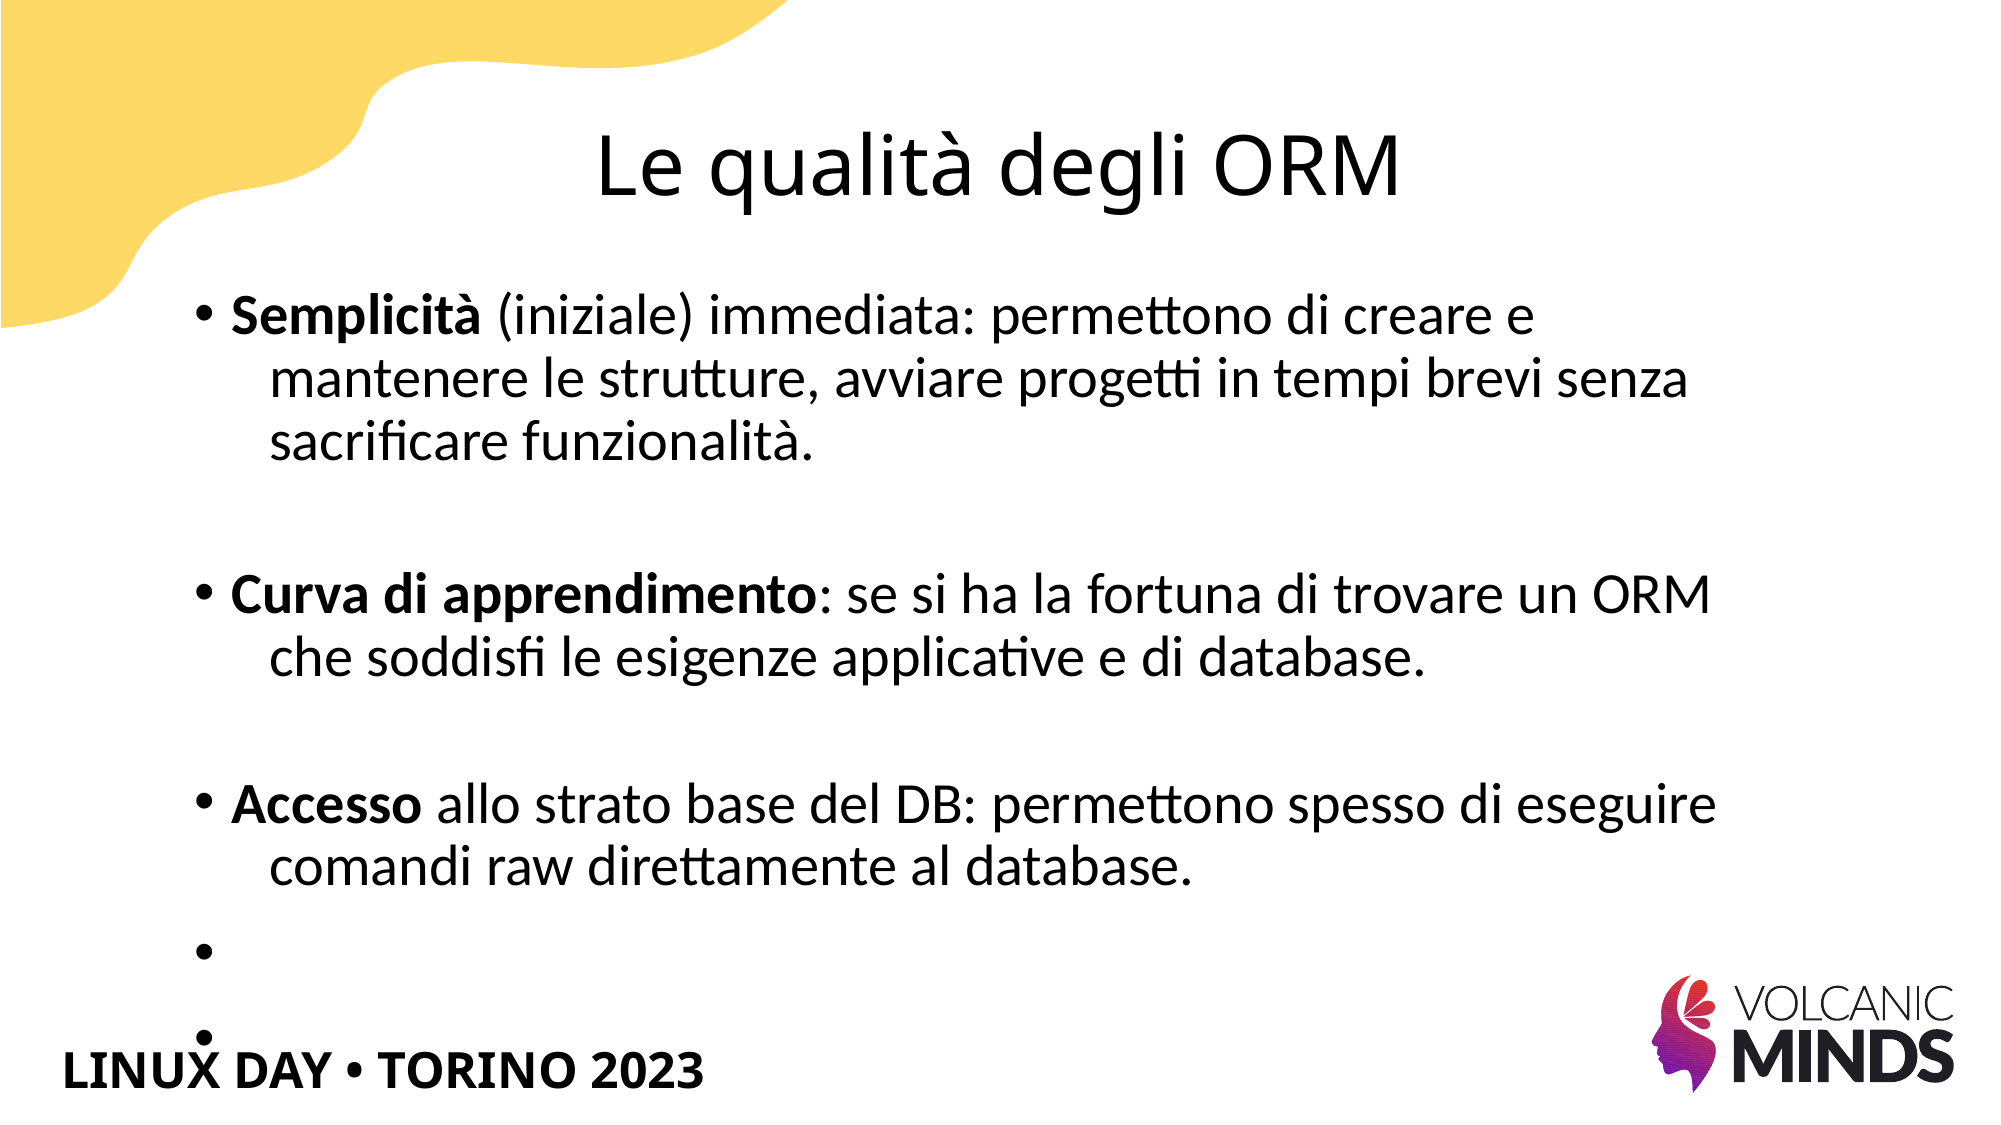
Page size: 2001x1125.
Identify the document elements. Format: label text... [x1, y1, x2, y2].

title Le qualità degli ORM [137, 59, 1863, 278]
picture [0, 0, 906, 631]
list Semplicità (iniziale) immediata: permettono di creare e mantenere le strutture, avviare progetti in tempi brevi senza sacrificare funzionalità. Curva di apprendimento: se si ha la fortuna di trovare un ORM che soddisfi le esigenze applicative e di database. Accesso allo strato base del DB: permettono spesso di eseguire comandi raw direttamente al database. [179, 278, 1823, 976]
text_box LINUX DAY • TORINO 2023 [46, 961, 1547, 1107]
picture [1651, 975, 1955, 1093]
